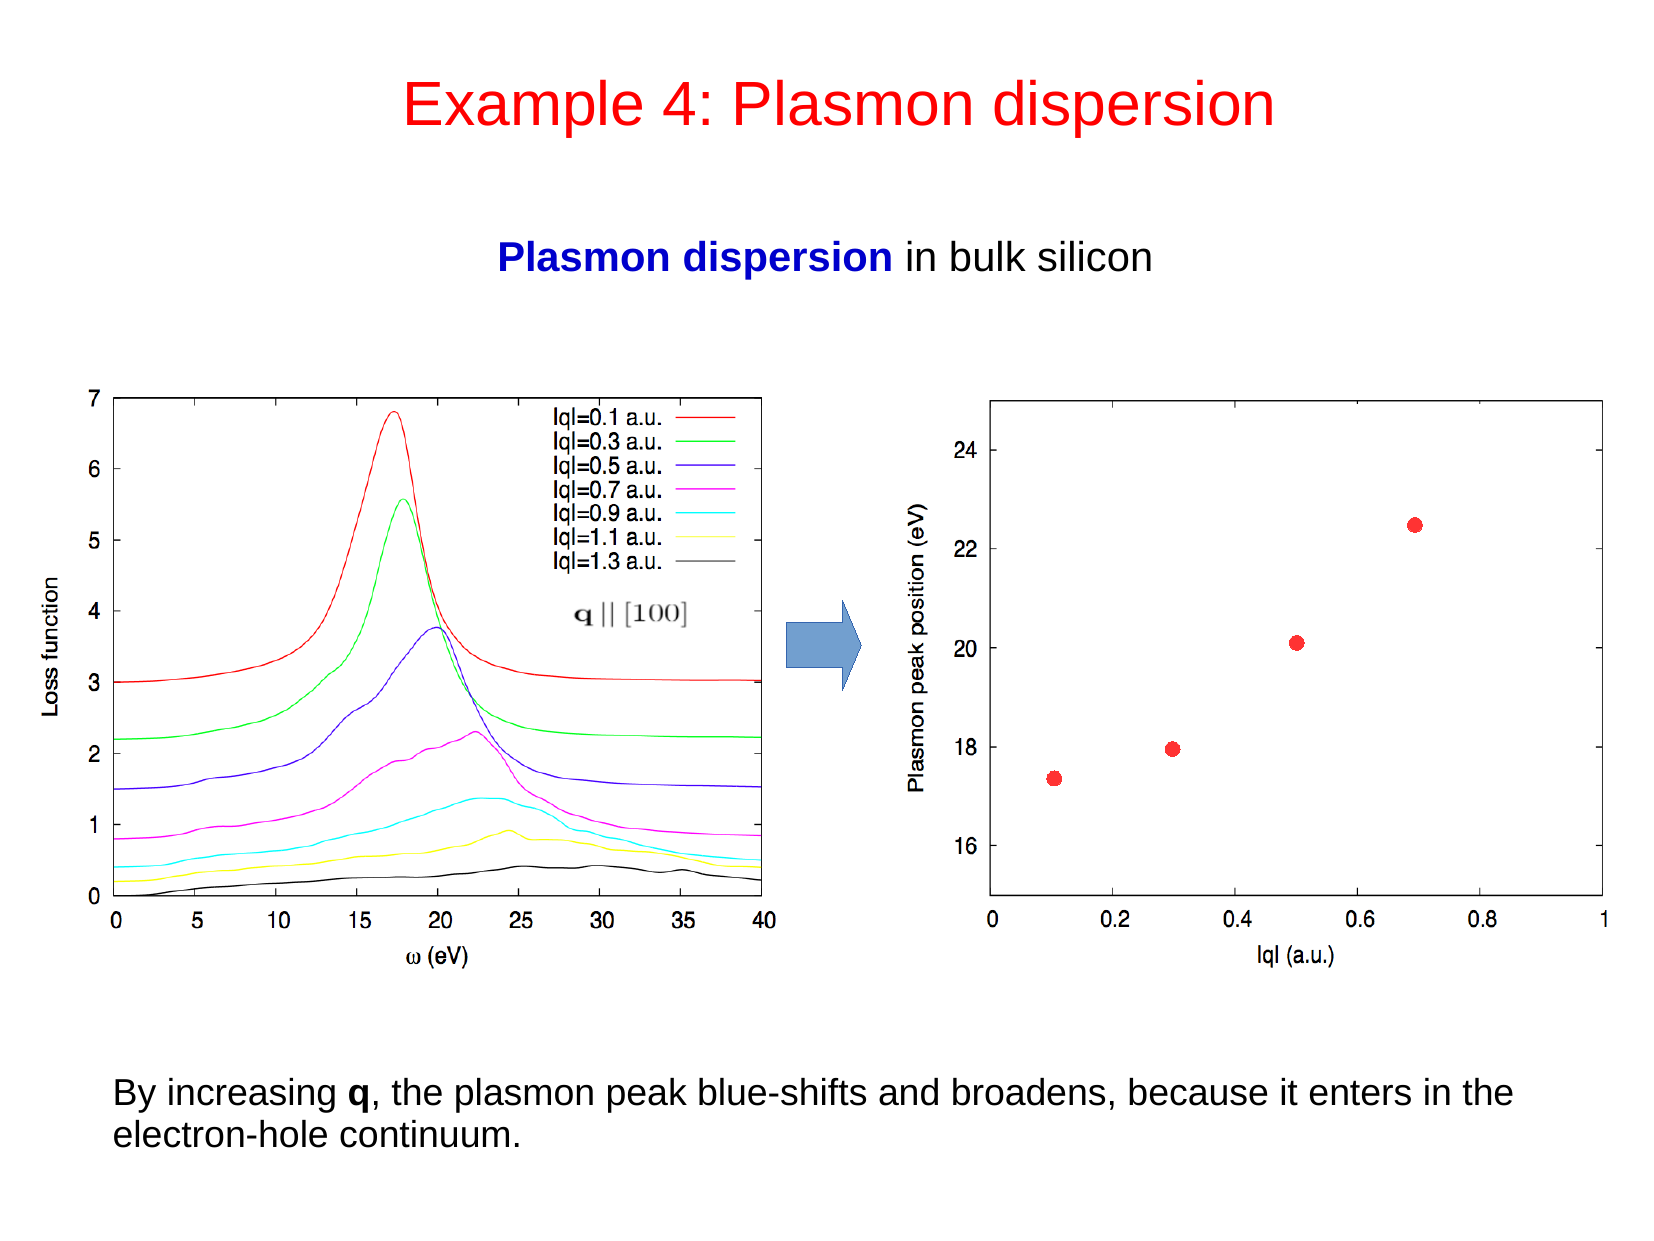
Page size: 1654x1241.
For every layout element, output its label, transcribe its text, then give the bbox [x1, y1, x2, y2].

text_box [1046, 770, 1062, 786]
text_box [1407, 517, 1423, 533]
title Example 4: Plasmon dispersion [84, 33, 1573, 175]
picture [900, 384, 1621, 970]
picture [17, 375, 787, 971]
text_box [1165, 741, 1181, 757]
text_box [786, 600, 862, 691]
text_box [1289, 635, 1305, 651]
list Plasmon dispersion in bulk silicon [426, 233, 1231, 348]
list By increasing q, the plasmon peak blue-shifts and broadens, because it enters in the electron-hole continuum. [41, 1071, 1591, 1186]
